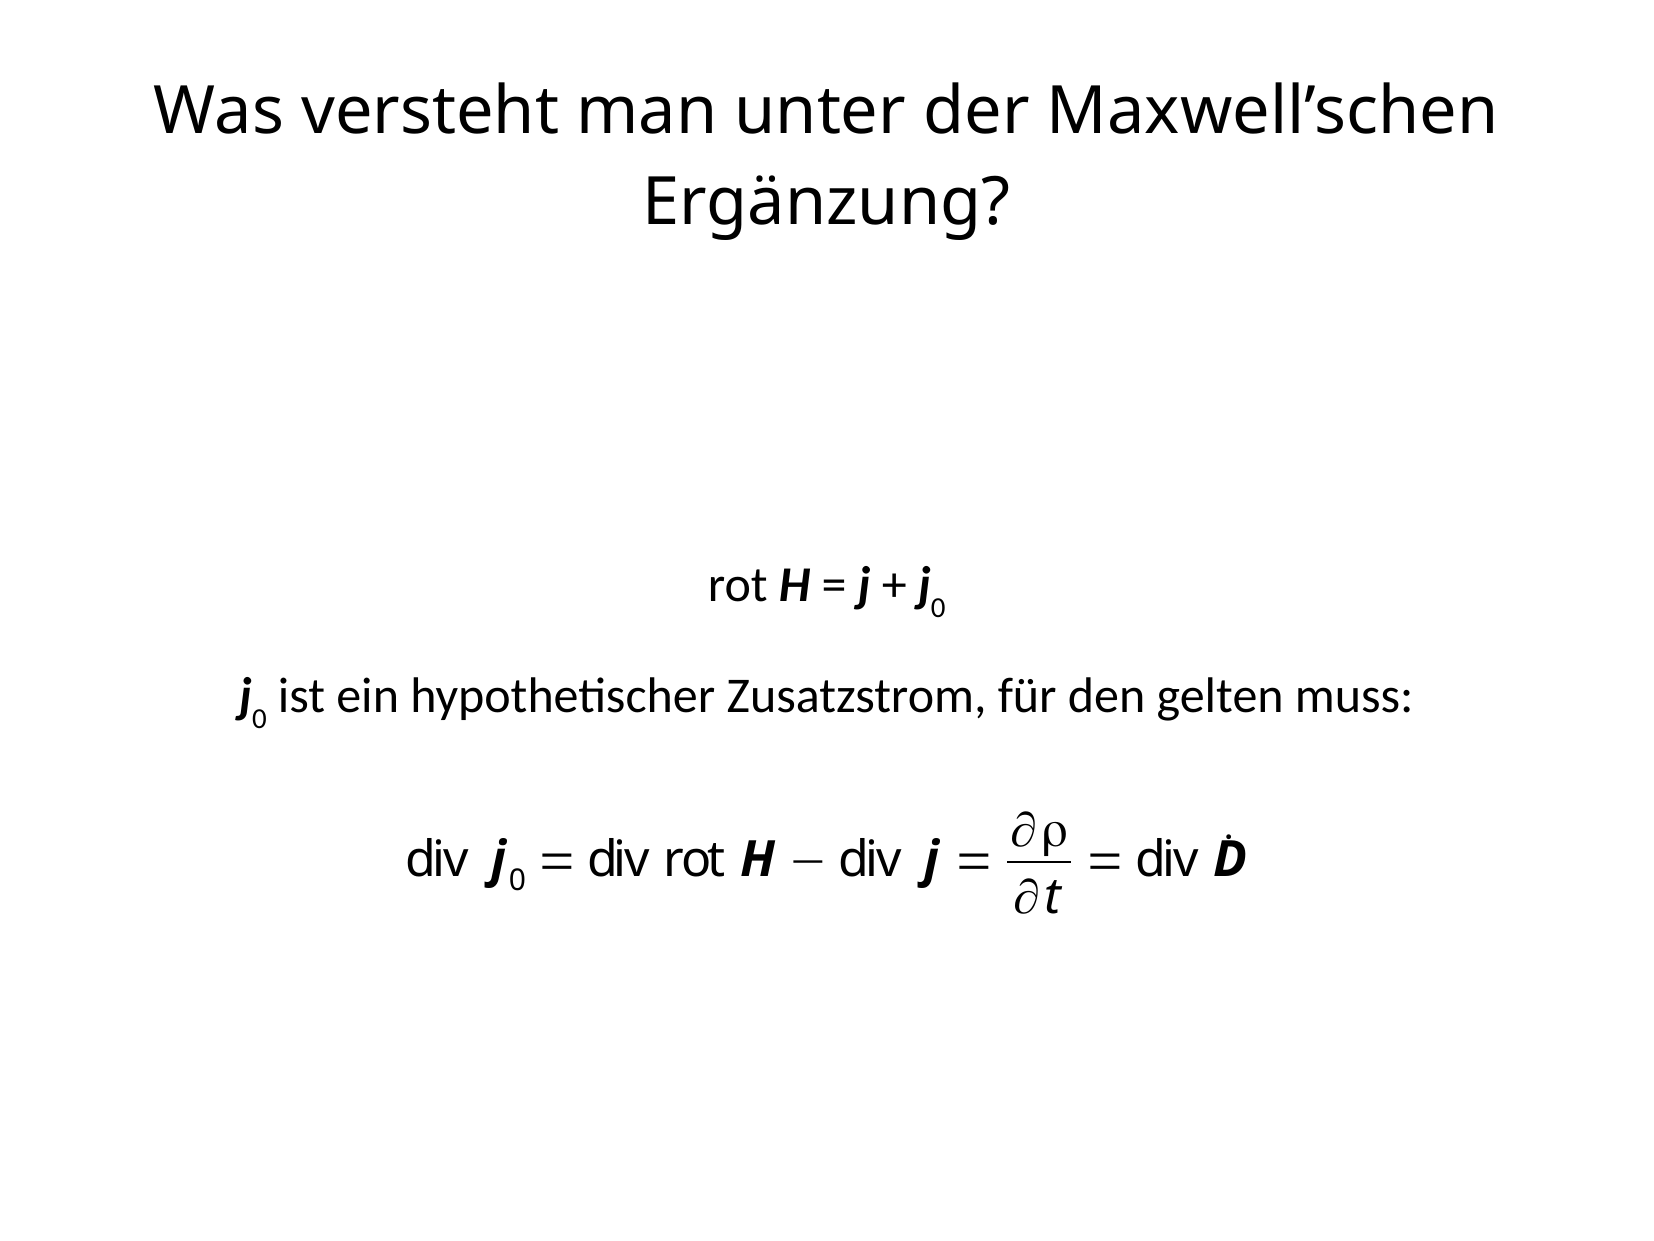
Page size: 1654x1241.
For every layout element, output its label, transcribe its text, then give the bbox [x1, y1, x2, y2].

subtitle rot H = j + j0 j0 ist ein hypothetischer Zusatzstrom, für den gelten muss: [82, 290, 1571, 1010]
chart [399, 809, 1254, 928]
title Was versteht man unter der Maxwell’schen Ergänzung? [82, 49, 1571, 257]
